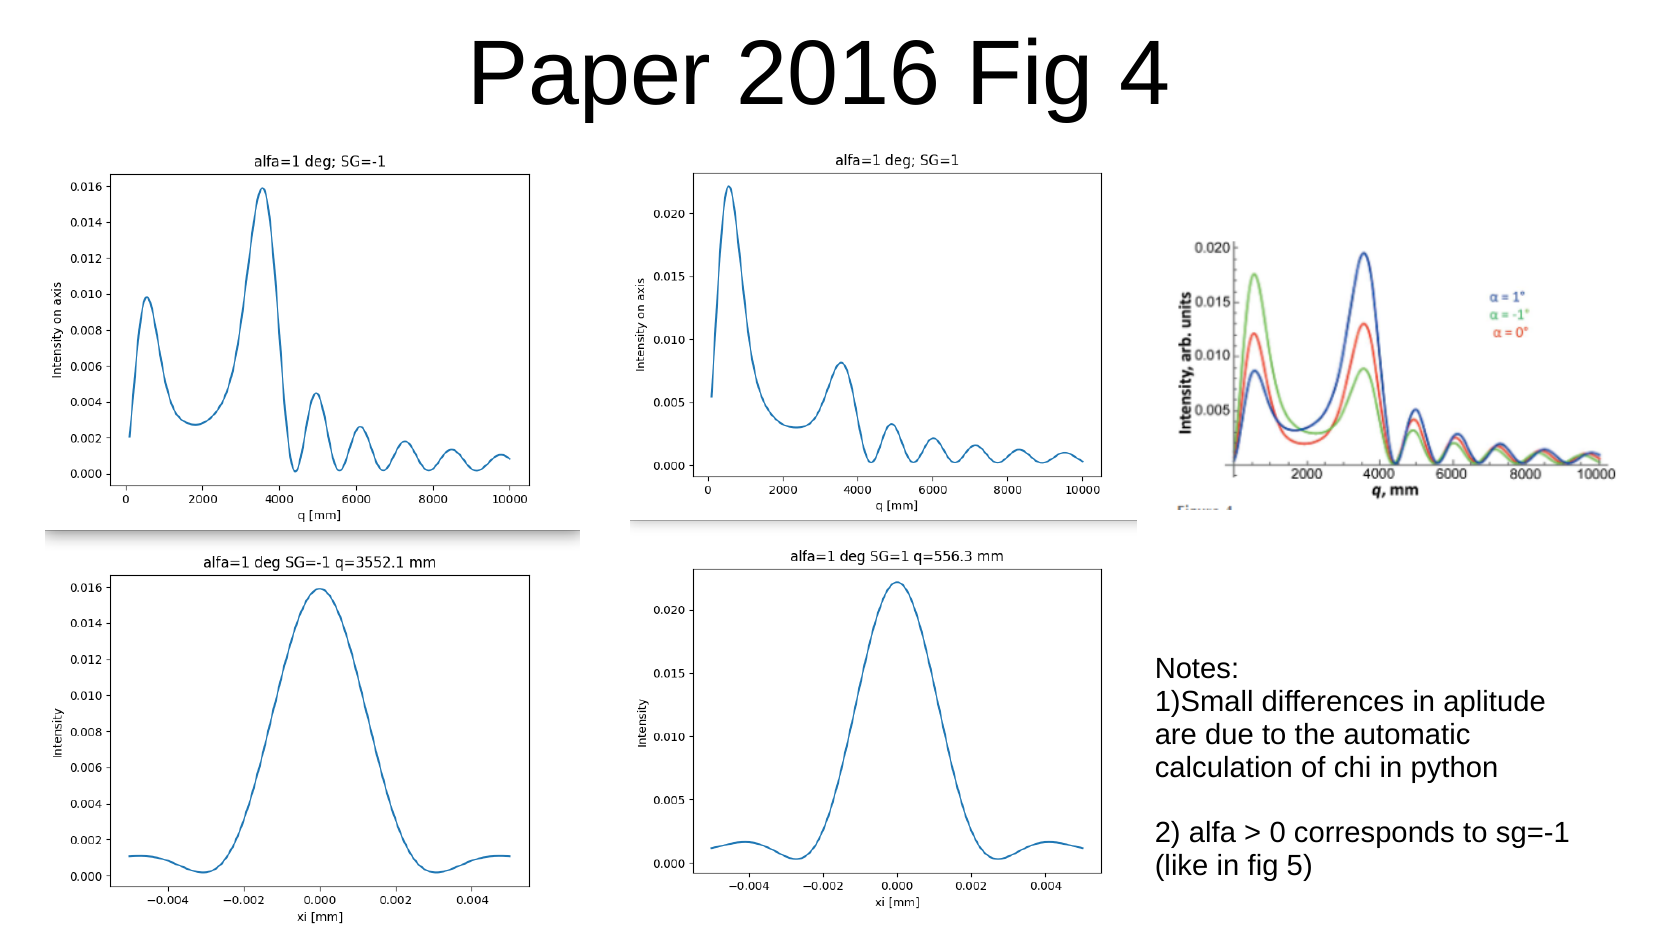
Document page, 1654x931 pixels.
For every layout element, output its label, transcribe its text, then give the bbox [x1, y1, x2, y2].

title Paper 2016 Fig 4 [75, 0, 1564, 151]
picture [630, 141, 1137, 916]
picture [45, 134, 580, 931]
picture [1150, 209, 1636, 511]
text_box Notes: 1)Small differences in aplitude are due to the automatic calculation of chi in python 2) alfa > 0 corresponds to sg=-1 (like in fig 5) [1140, 645, 1606, 888]
